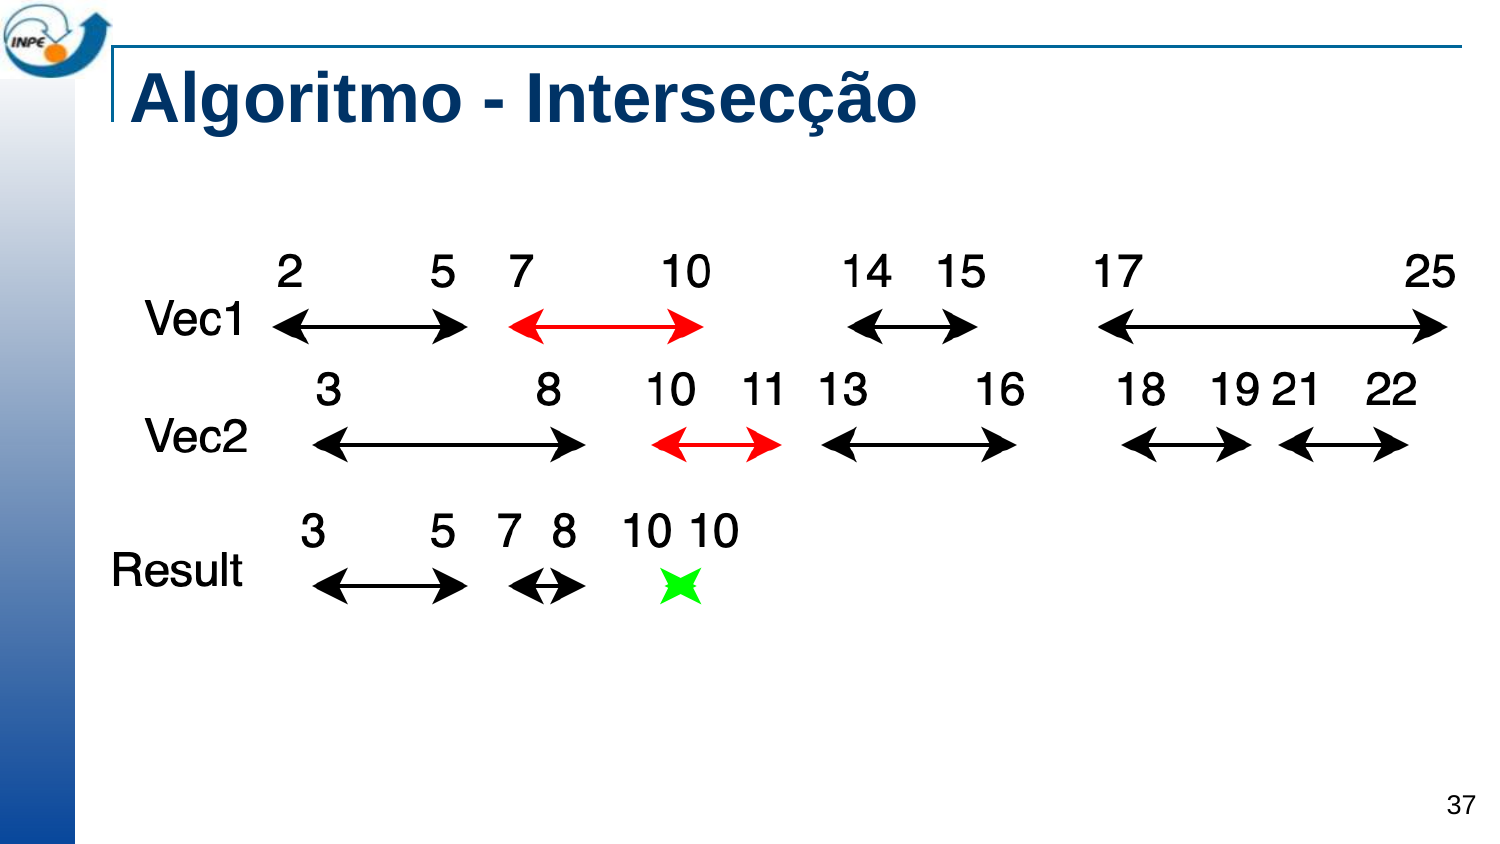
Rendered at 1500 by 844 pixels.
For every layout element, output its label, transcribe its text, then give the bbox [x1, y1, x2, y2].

slide_number <number> [1403, 779, 1494, 844]
picture [0, 0, 113, 79]
title Algoritmo - Intersecção [112, 46, 1450, 141]
picture [72, 224, 1490, 620]
